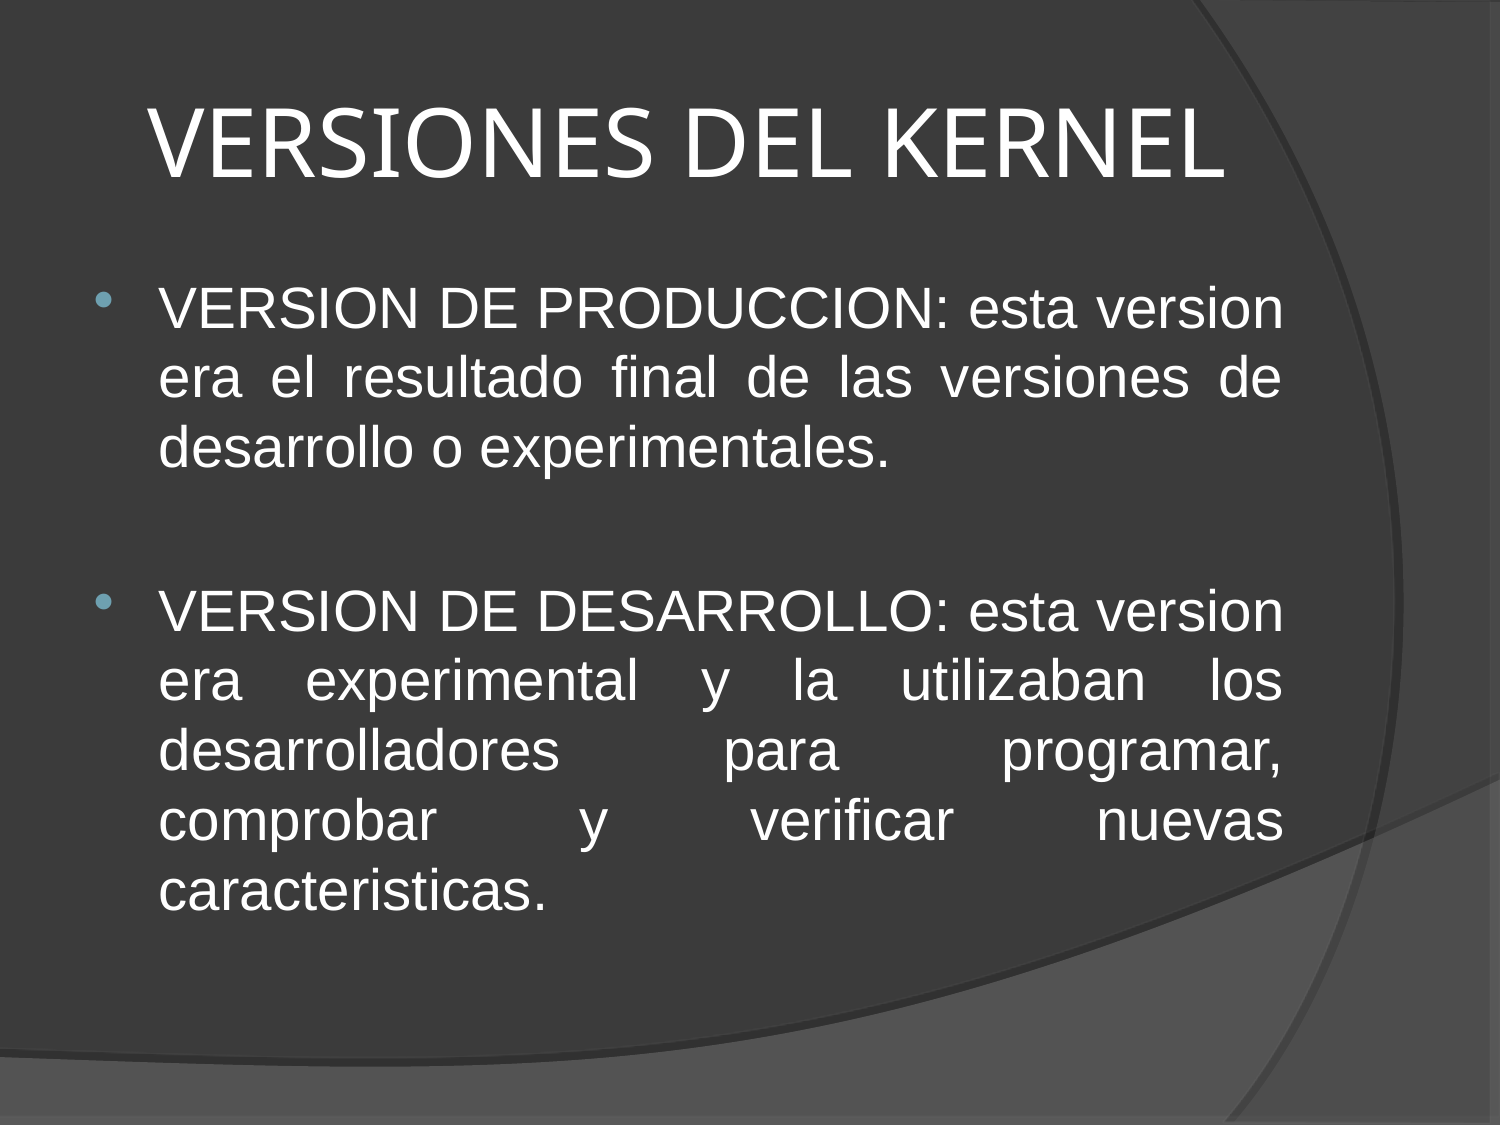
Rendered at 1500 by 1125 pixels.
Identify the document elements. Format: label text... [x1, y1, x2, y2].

list VERSION DE PRODUCCION: esta version era el resultado final de las versiones de desarrollo o experimentales. VERSION DE DESARROLLO: esta version era experimental y la utilizaban los desarrolladores para programar, comprobar y verificar nuevas caracteristicas. [75, 262, 1300, 1005]
title VERSIONES DEL KERNEL [75, 45, 1300, 233]
